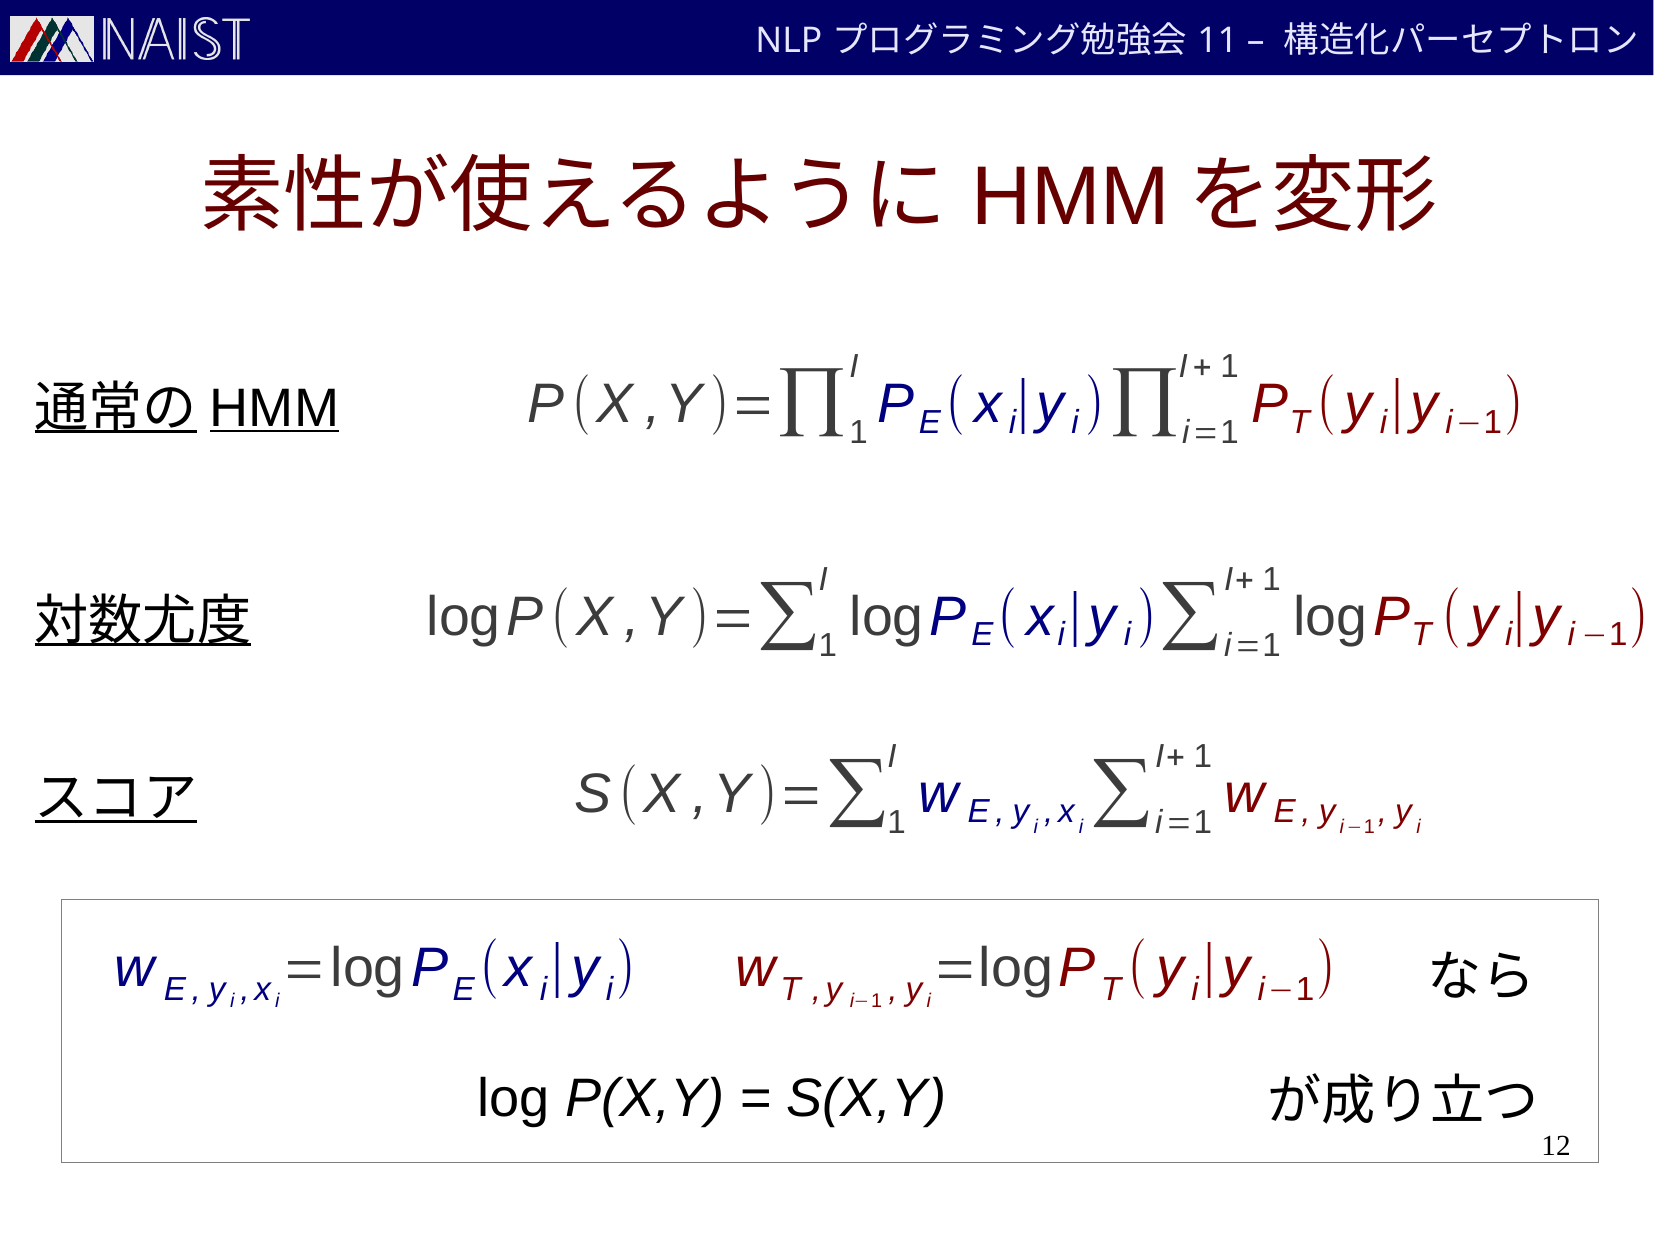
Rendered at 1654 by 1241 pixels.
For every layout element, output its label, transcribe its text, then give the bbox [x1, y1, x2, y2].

picture [10, 16, 94, 62]
text_box スコア [19, 758, 192, 837]
text_box log P(X,Y) = S(X,Y) [462, 1060, 962, 1136]
text_box 対数尤度 [19, 581, 267, 660]
chart [721, 934, 1350, 1013]
chart [101, 934, 651, 1013]
chart [513, 346, 1538, 452]
text_box が成り立つ [1252, 1061, 1538, 1140]
chart [560, 735, 1437, 842]
picture [102, 17, 251, 60]
title 素性が使えるようにHMMを変形 [75, 100, 1564, 277]
text_box 通常のHMM [19, 369, 354, 447]
chart [412, 558, 1654, 665]
text_box なら [1412, 937, 1538, 1016]
